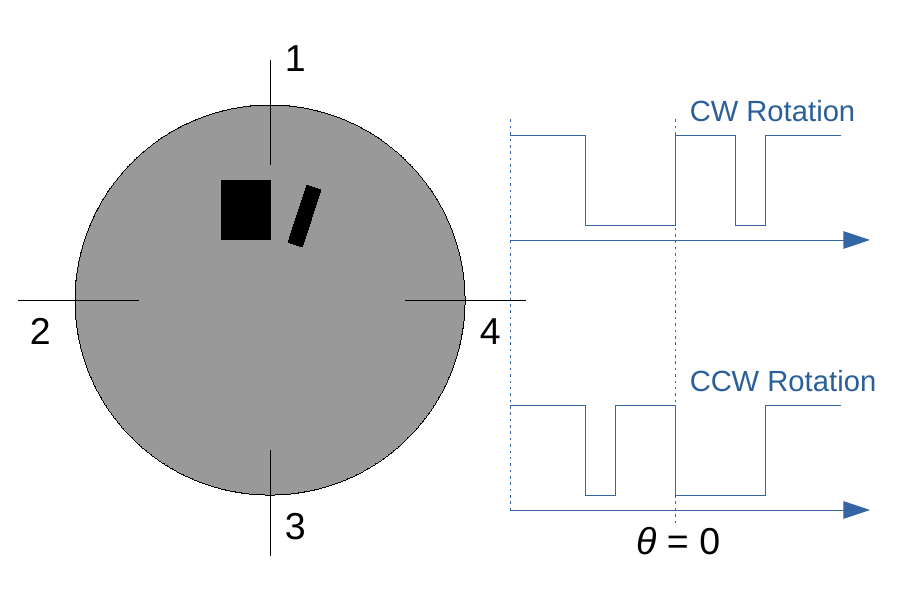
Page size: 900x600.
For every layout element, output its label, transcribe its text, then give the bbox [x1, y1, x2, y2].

text_box 2 [15, 303, 66, 361]
text_box 1 [270, 29, 321, 87]
text_box [75, 105, 466, 496]
text_box CW Rotation [675, 87, 871, 136]
text_box θ = 0 [621, 513, 736, 571]
text_box 3 [270, 498, 321, 556]
text_box 4 [465, 303, 516, 361]
text_box CCW Rotation [675, 357, 900, 406]
